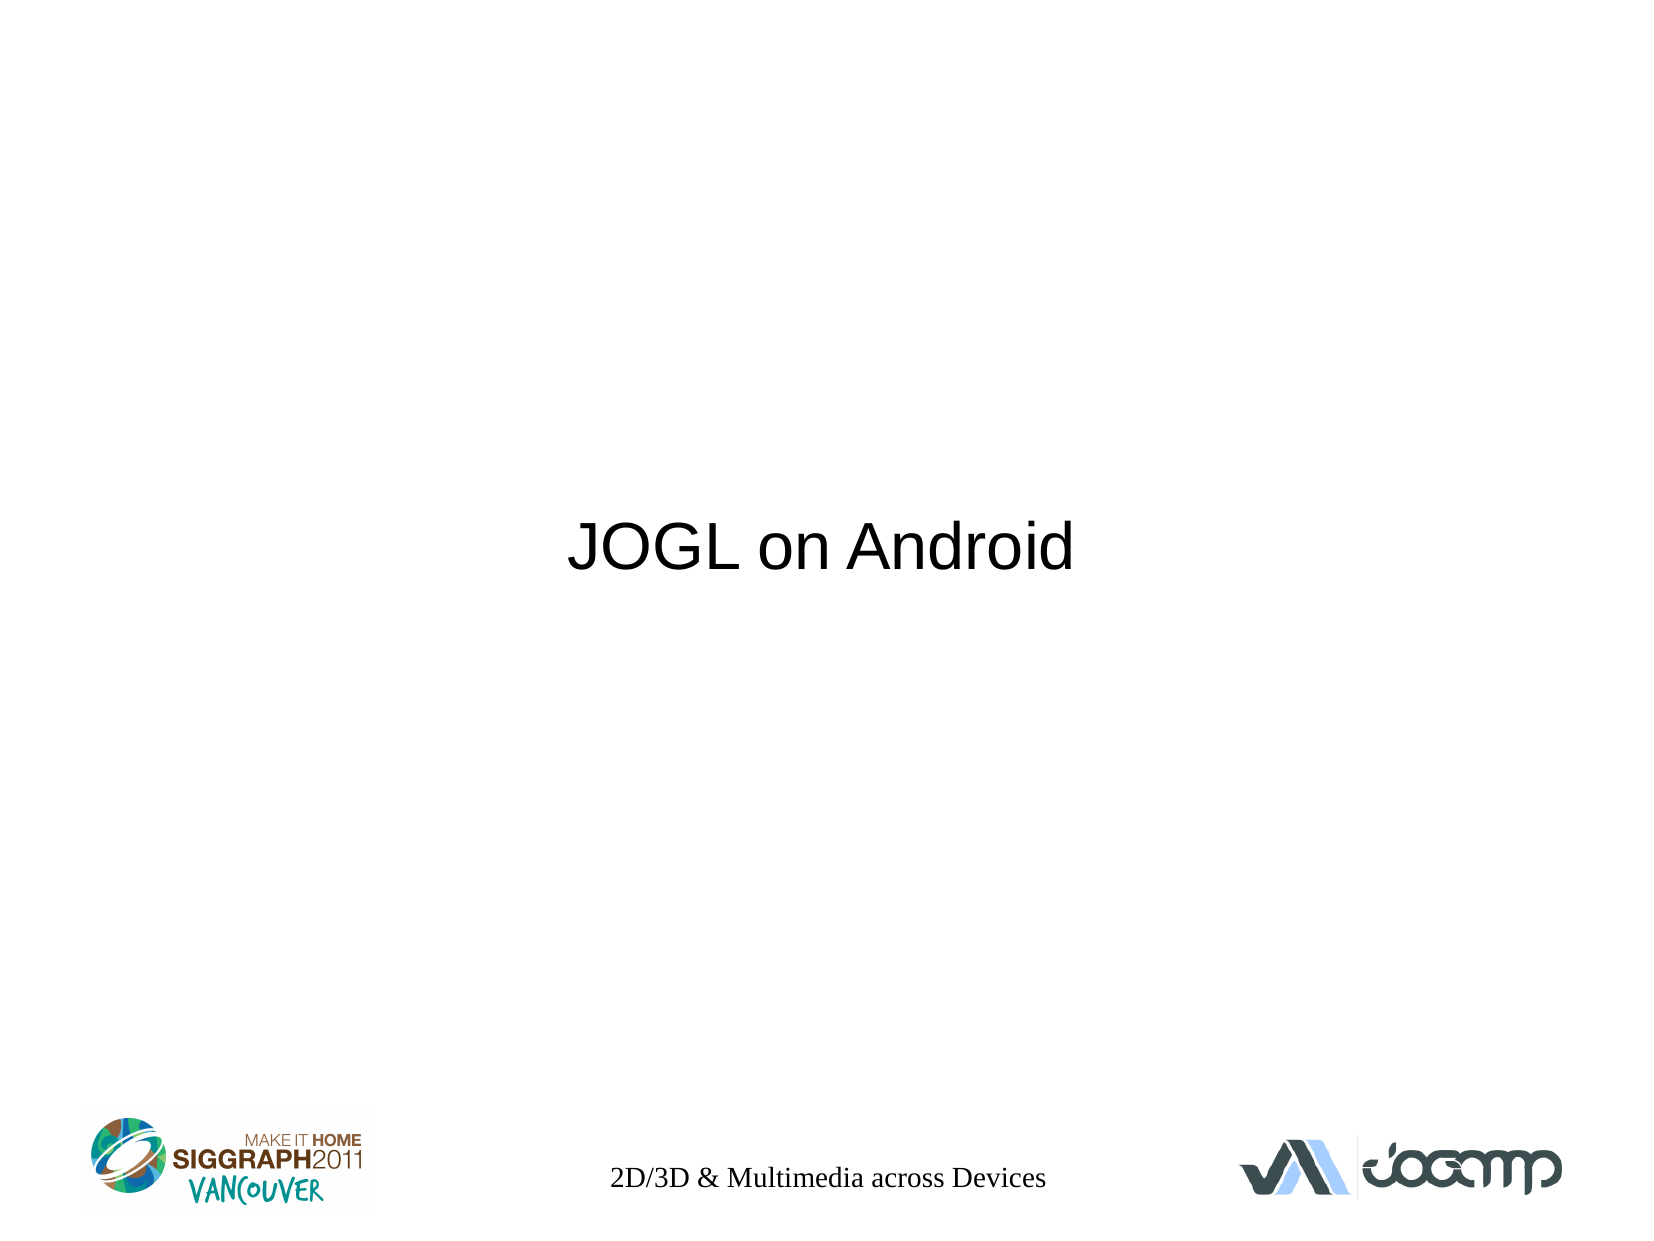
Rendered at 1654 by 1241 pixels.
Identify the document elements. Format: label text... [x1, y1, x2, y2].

picture [1237, 1134, 1562, 1200]
picture [80, 1106, 376, 1217]
subtitle JOGL on Android [68, 49, 1576, 1044]
